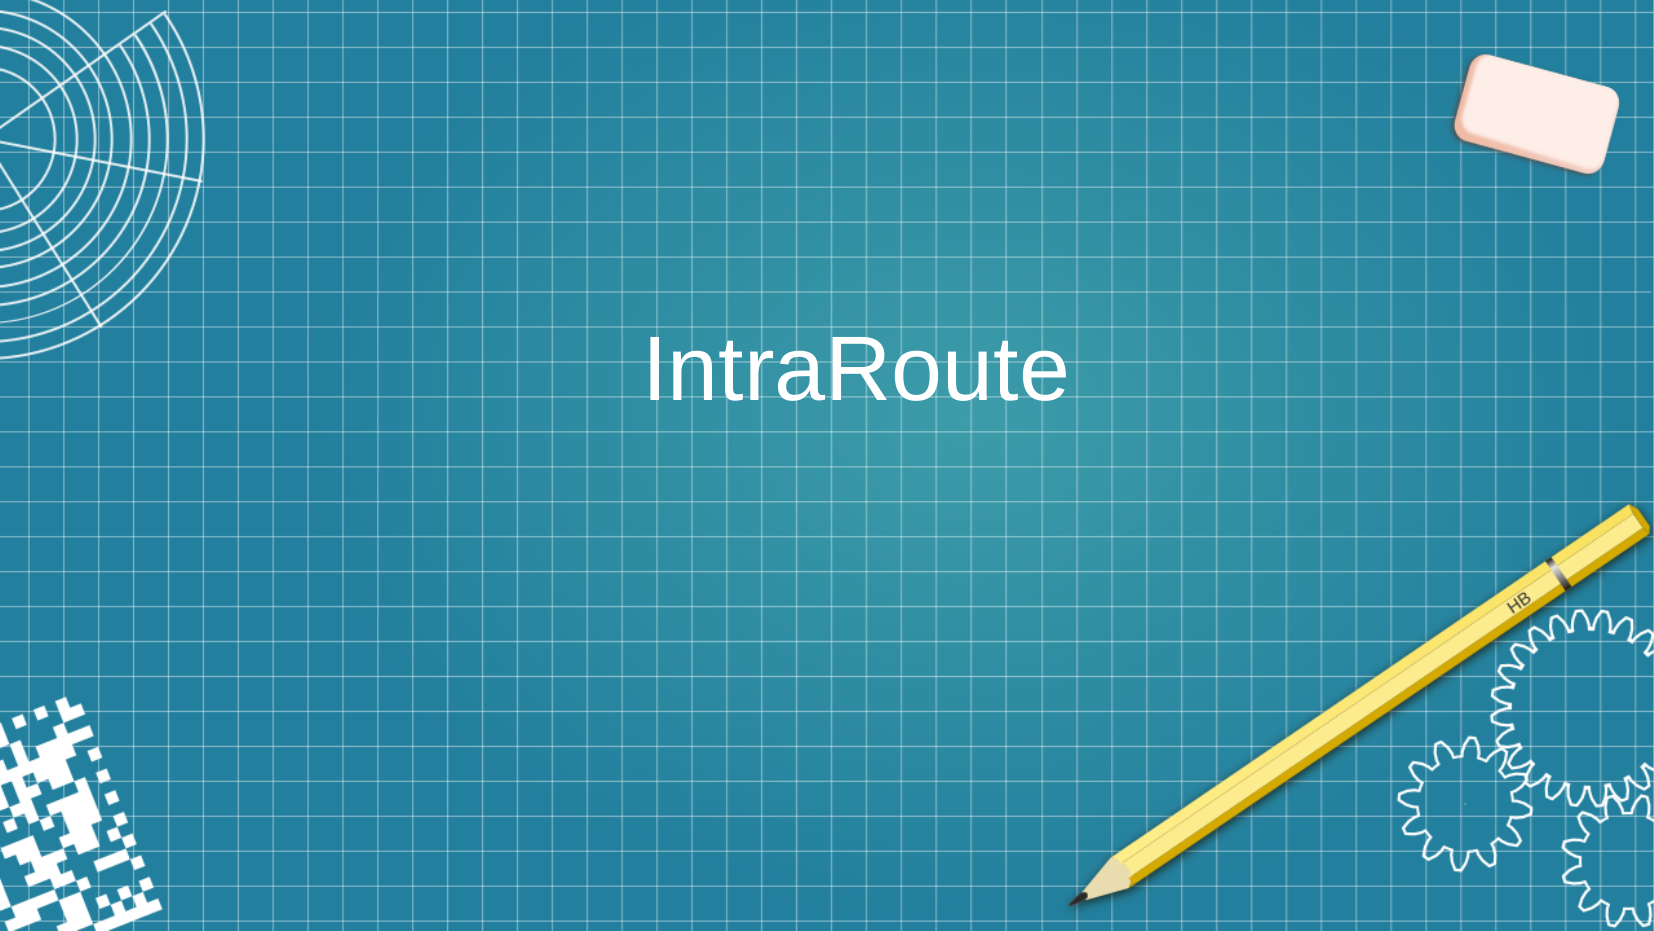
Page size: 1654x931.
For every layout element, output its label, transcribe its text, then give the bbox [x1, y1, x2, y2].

title IntraRoute [112, 262, 1601, 476]
picture [0, 0, 1654, 931]
